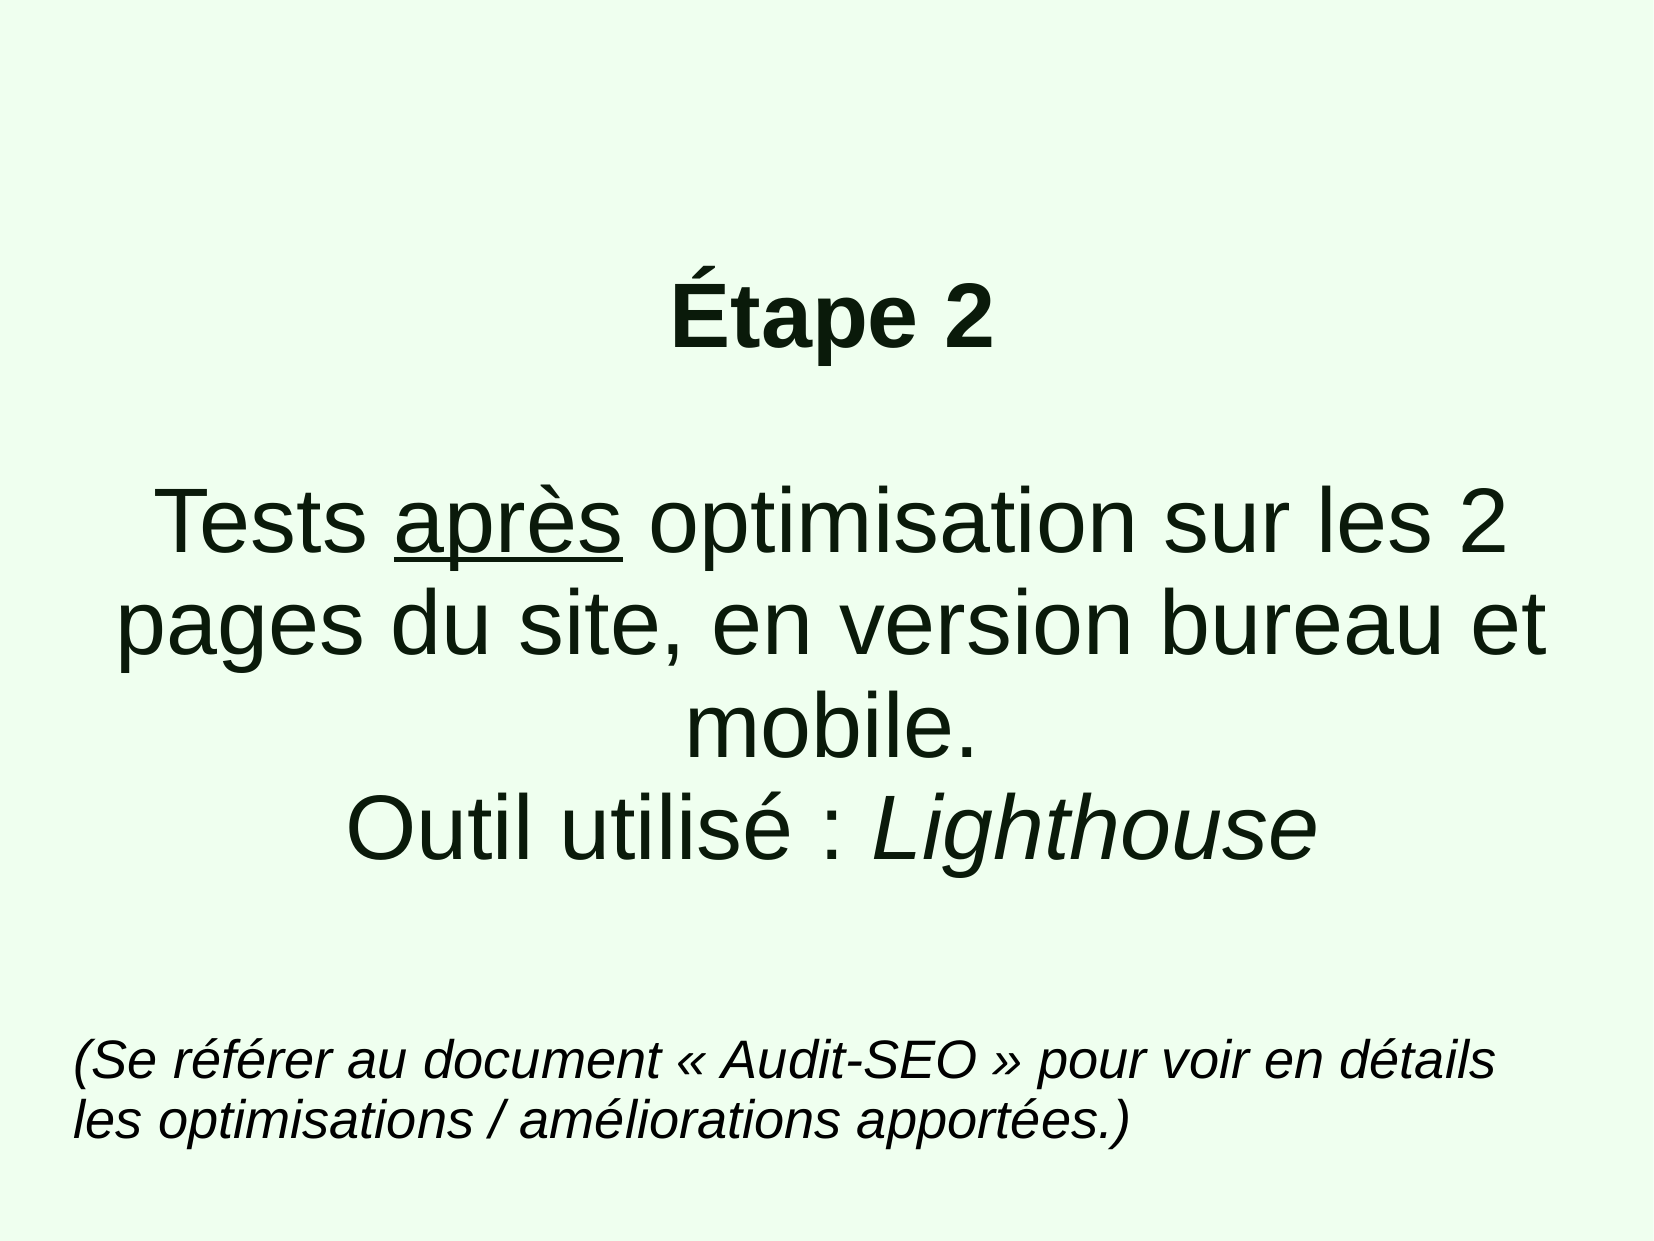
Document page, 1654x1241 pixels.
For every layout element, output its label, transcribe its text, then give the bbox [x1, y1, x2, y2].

text_box (Se référer au document « Audit-SEO » pour voir en détails les optimisations / améliorations apportées.) [59, 1022, 1597, 1158]
text_box [0, 0, 1654, 1241]
